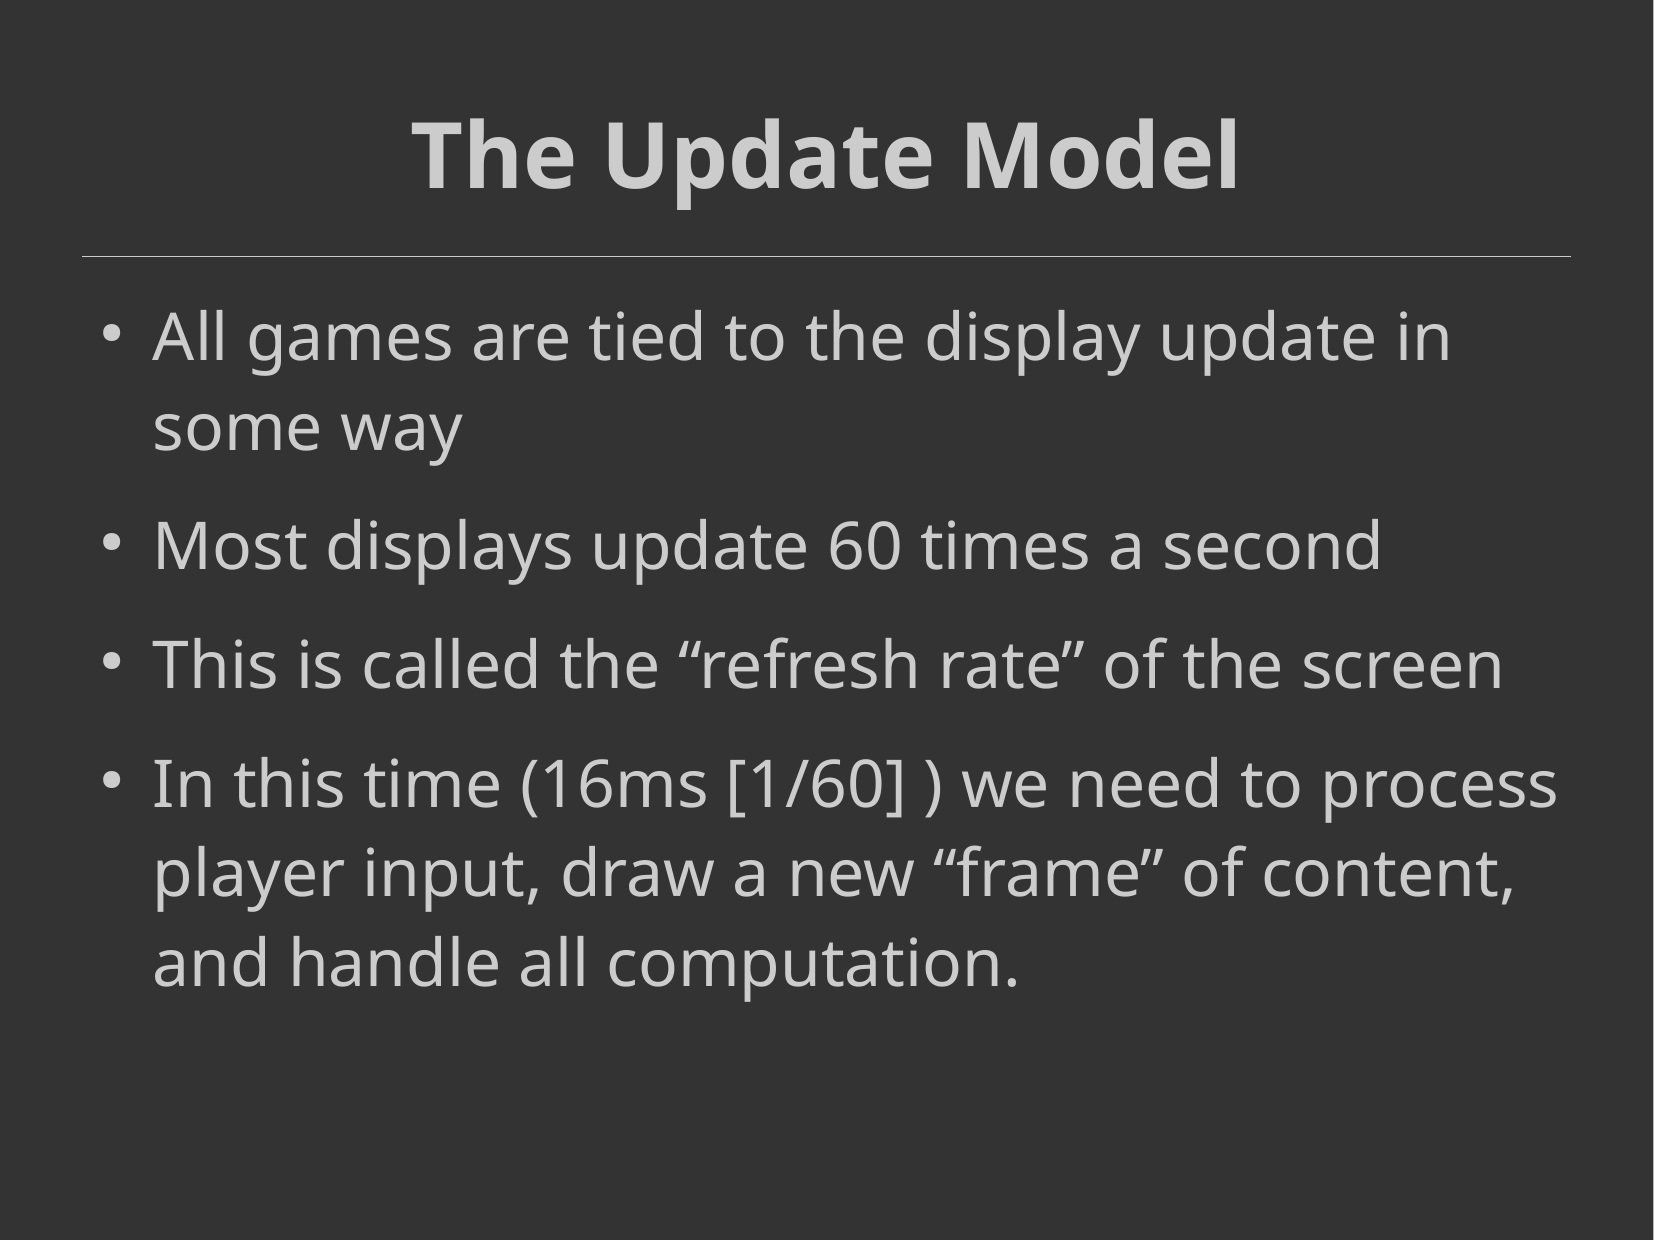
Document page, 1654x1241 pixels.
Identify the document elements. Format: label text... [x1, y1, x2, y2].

list All games are tied to the display update in some way Most displays update 60 times a second This is called the “refresh rate” of the screen In this time (16ms [1/60] ) we need to process player input, draw a new “frame” of content, and handle all computation. [82, 290, 1571, 1010]
title The Update Model [82, 49, 1571, 257]
